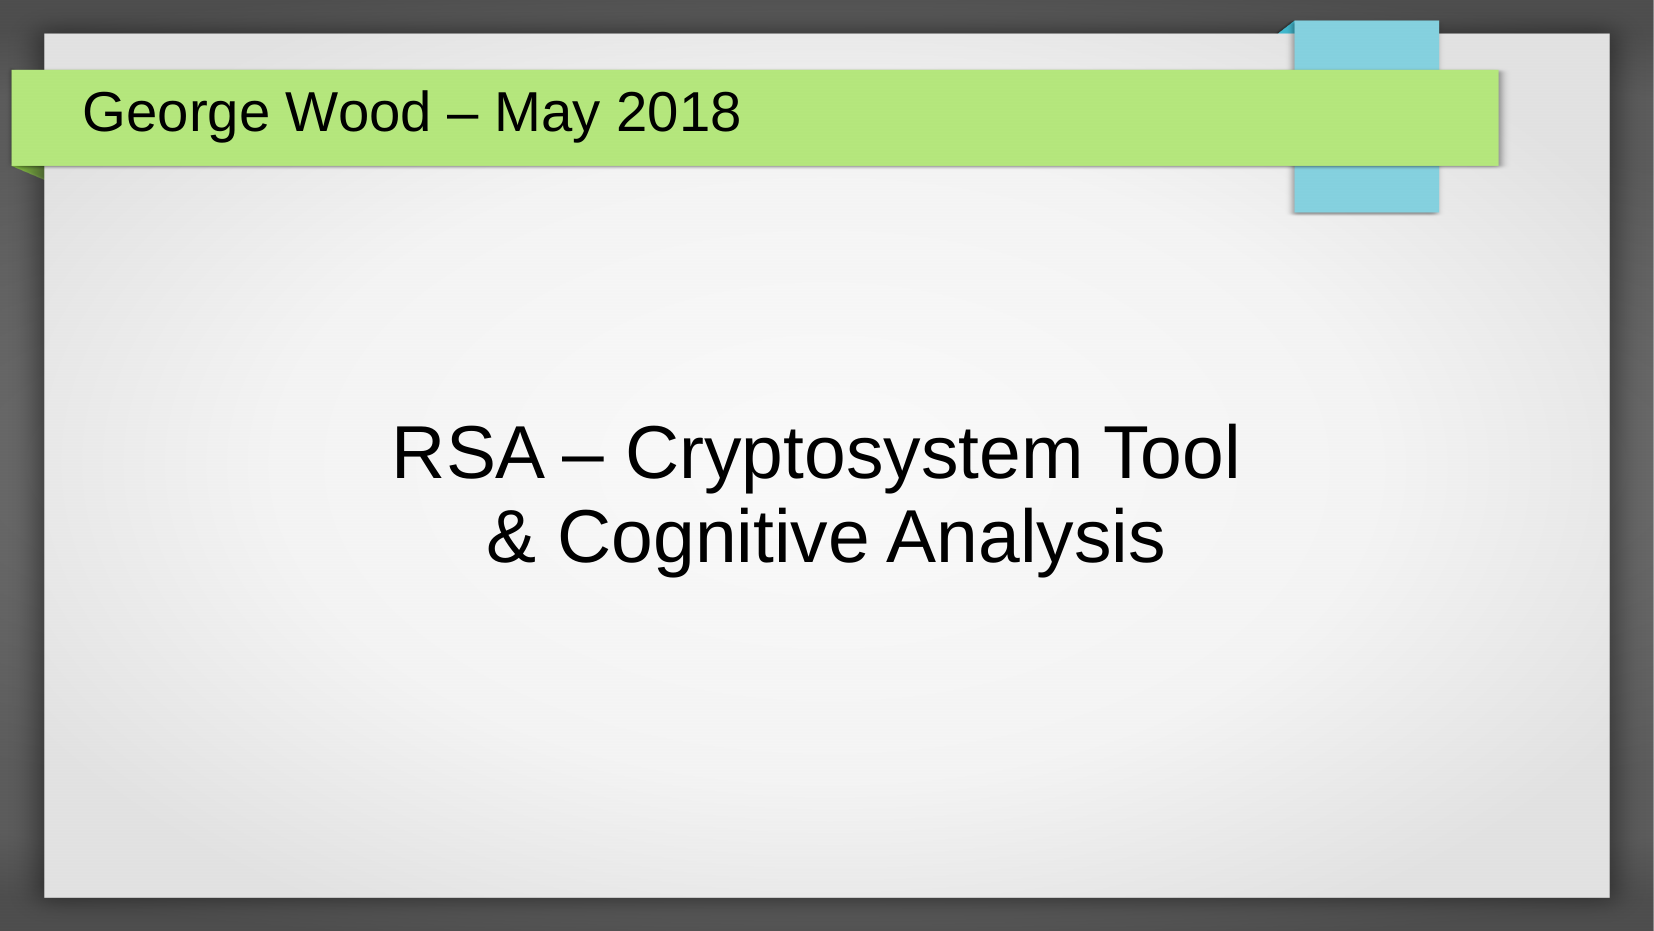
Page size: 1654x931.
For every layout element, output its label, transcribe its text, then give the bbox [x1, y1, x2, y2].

picture [0, 0, 1654, 931]
subtitle RSA – Cryptosystem Tool & Cognitive Analysis [82, 224, 1571, 764]
title George Wood – May 2018 [82, 35, 1235, 189]
